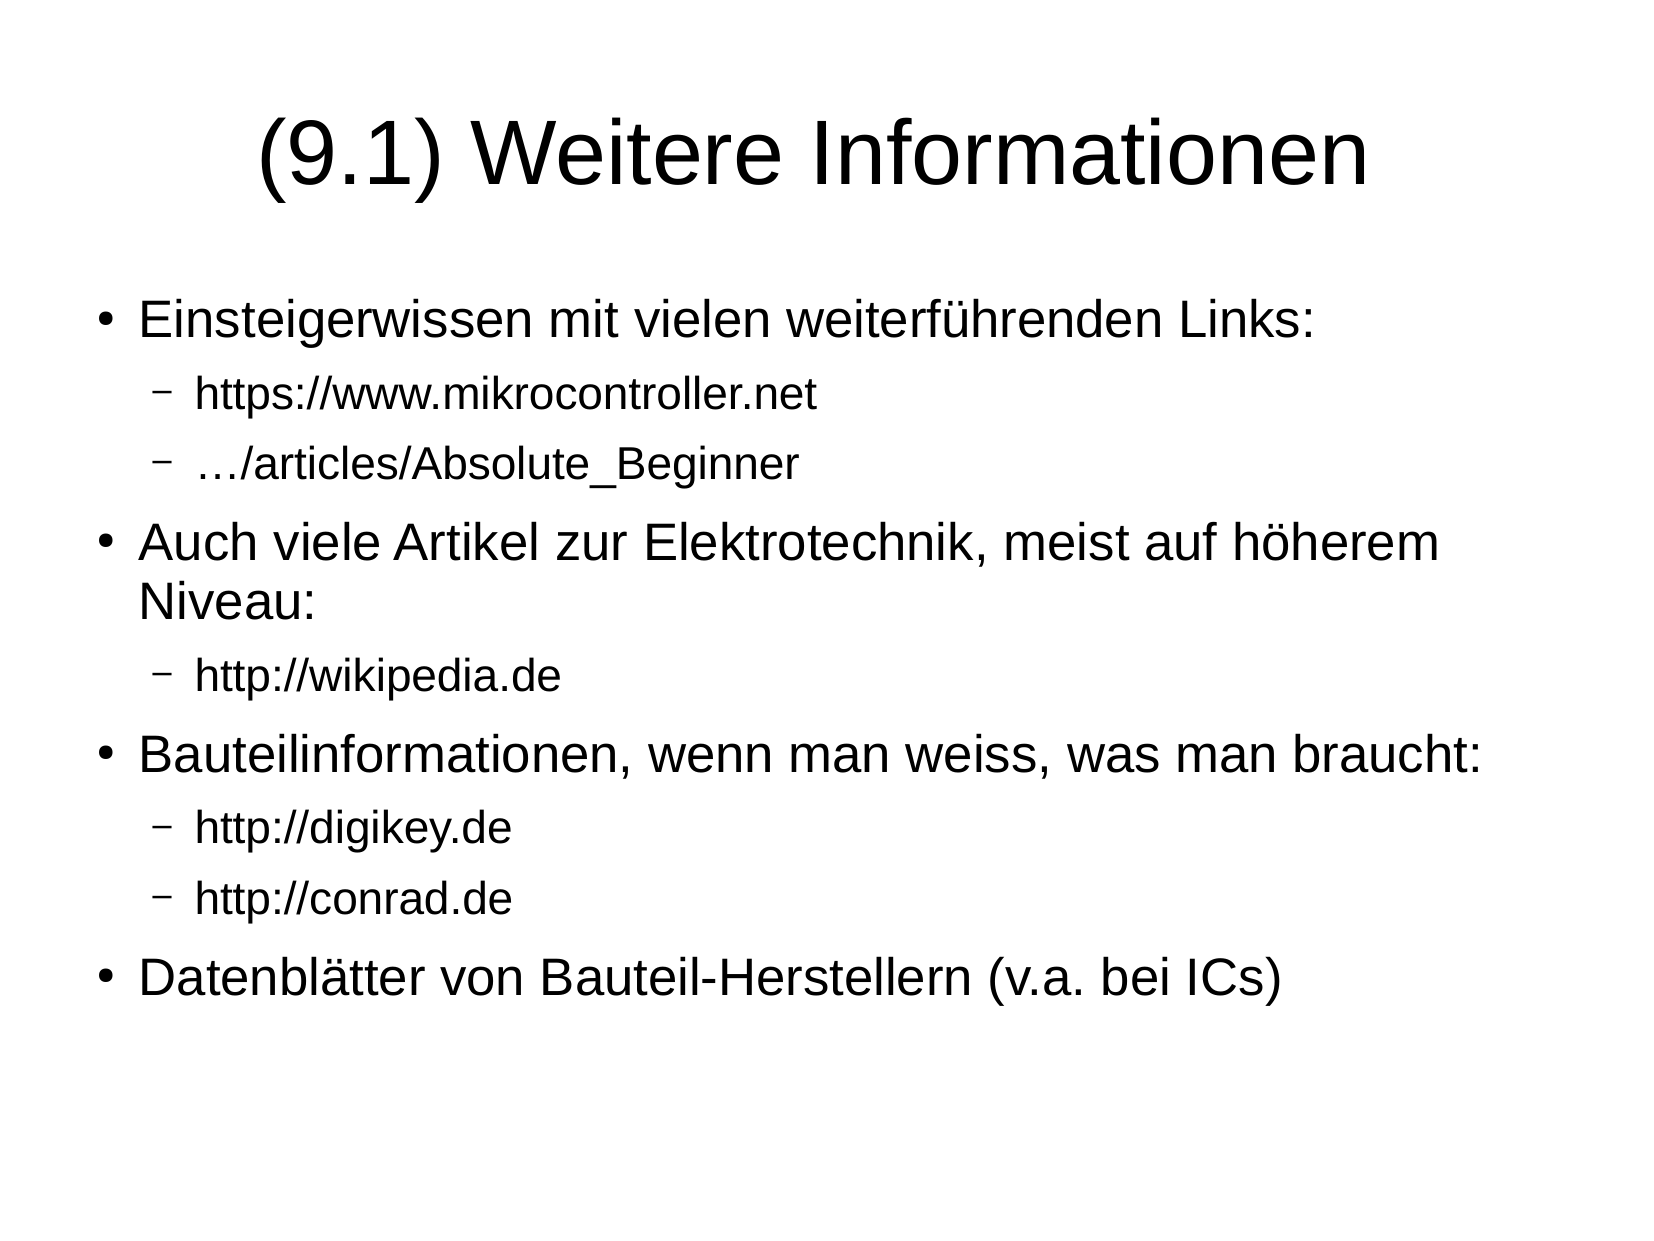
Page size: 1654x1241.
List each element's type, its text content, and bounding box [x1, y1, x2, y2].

list Einsteigerwissen mit vielen weiterführenden Links: https://www.mikrocontroller.net …/articles/Absolute_Beginner Auch viele Artikel zur Elektrotechnik, meist auf höherem Niveau: http://wikipedia.de Bauteilinformationen, wenn man weiss, was man braucht: http://digikey.de http://conrad.de Datenblätter von Bauteil-Herstellern (v.a. bei ICs) [82, 290, 1571, 1010]
title (9.1) Weitere Informationen [82, 49, 1571, 257]
